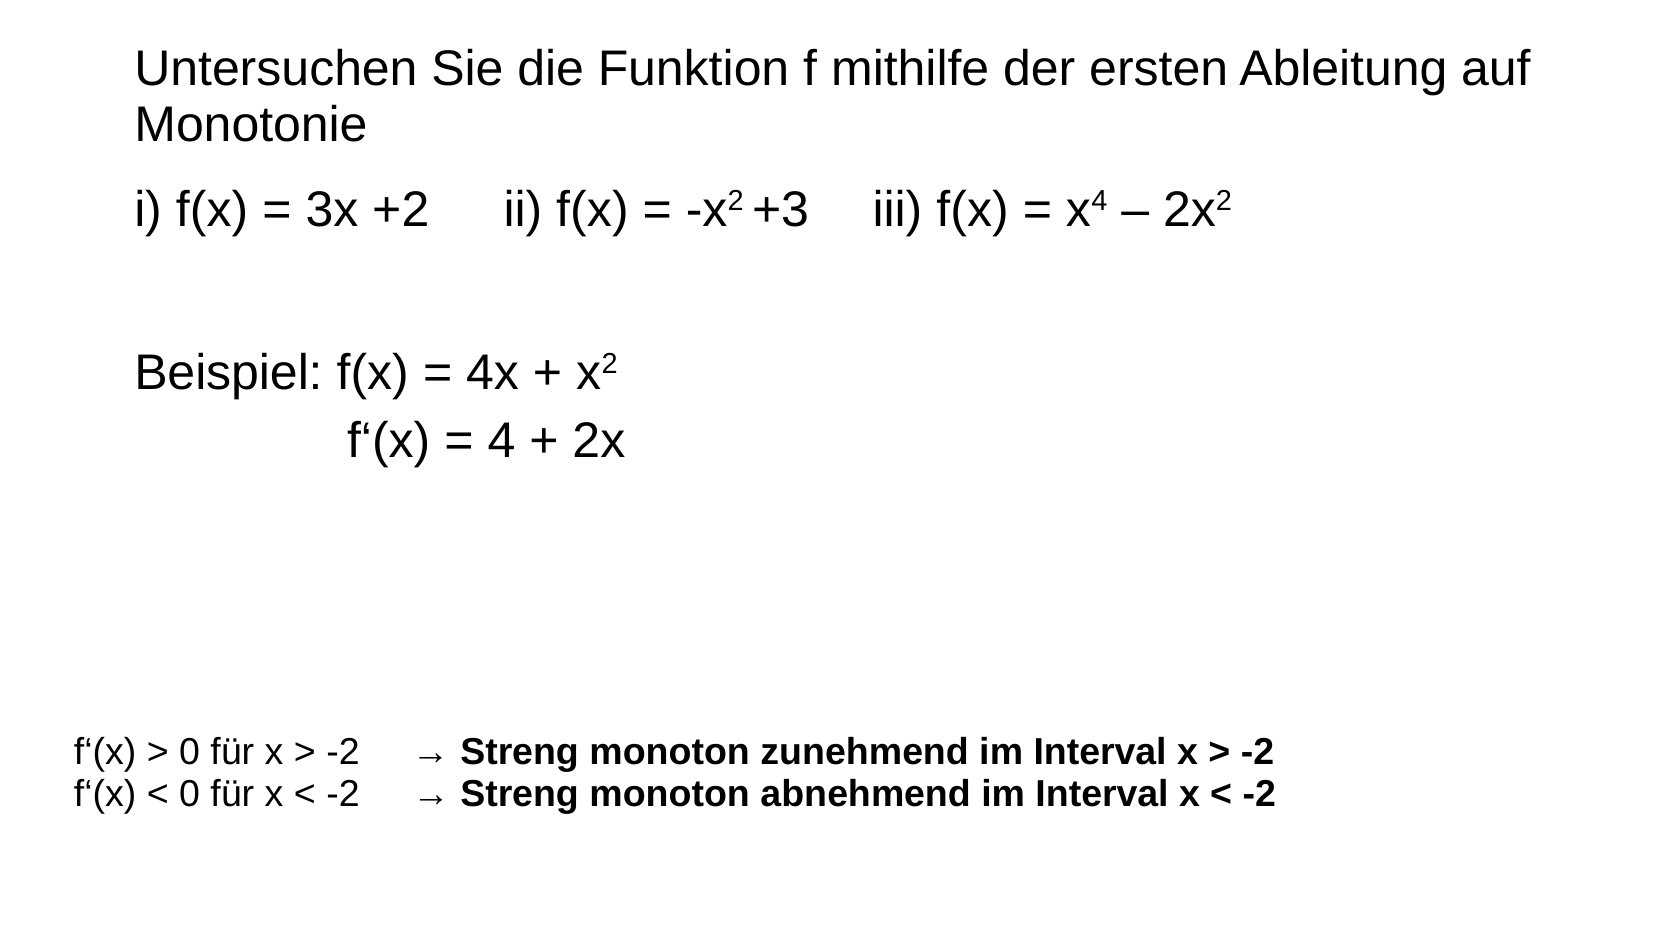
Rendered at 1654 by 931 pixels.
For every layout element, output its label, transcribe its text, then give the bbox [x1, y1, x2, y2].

text_box f‘(x) > 0 für x > -2 → Streng monoton zunehmend im Interval x > -2 f‘(x) < 0 für x < -2 → Streng monoton abnehmend im Interval x < -2 [59, 722, 1535, 822]
list Untersuchen Sie die Funktion f mithilfe der ersten Ableitung auf Monotonie i) f(x) = 3x +2 ii) f(x) = -x2 +3 iii) f(x) = x4 – 2x2 Beispiel: f(x) = 4x + x2 f‘(x) = 4 + 2x [63, 40, 1552, 580]
